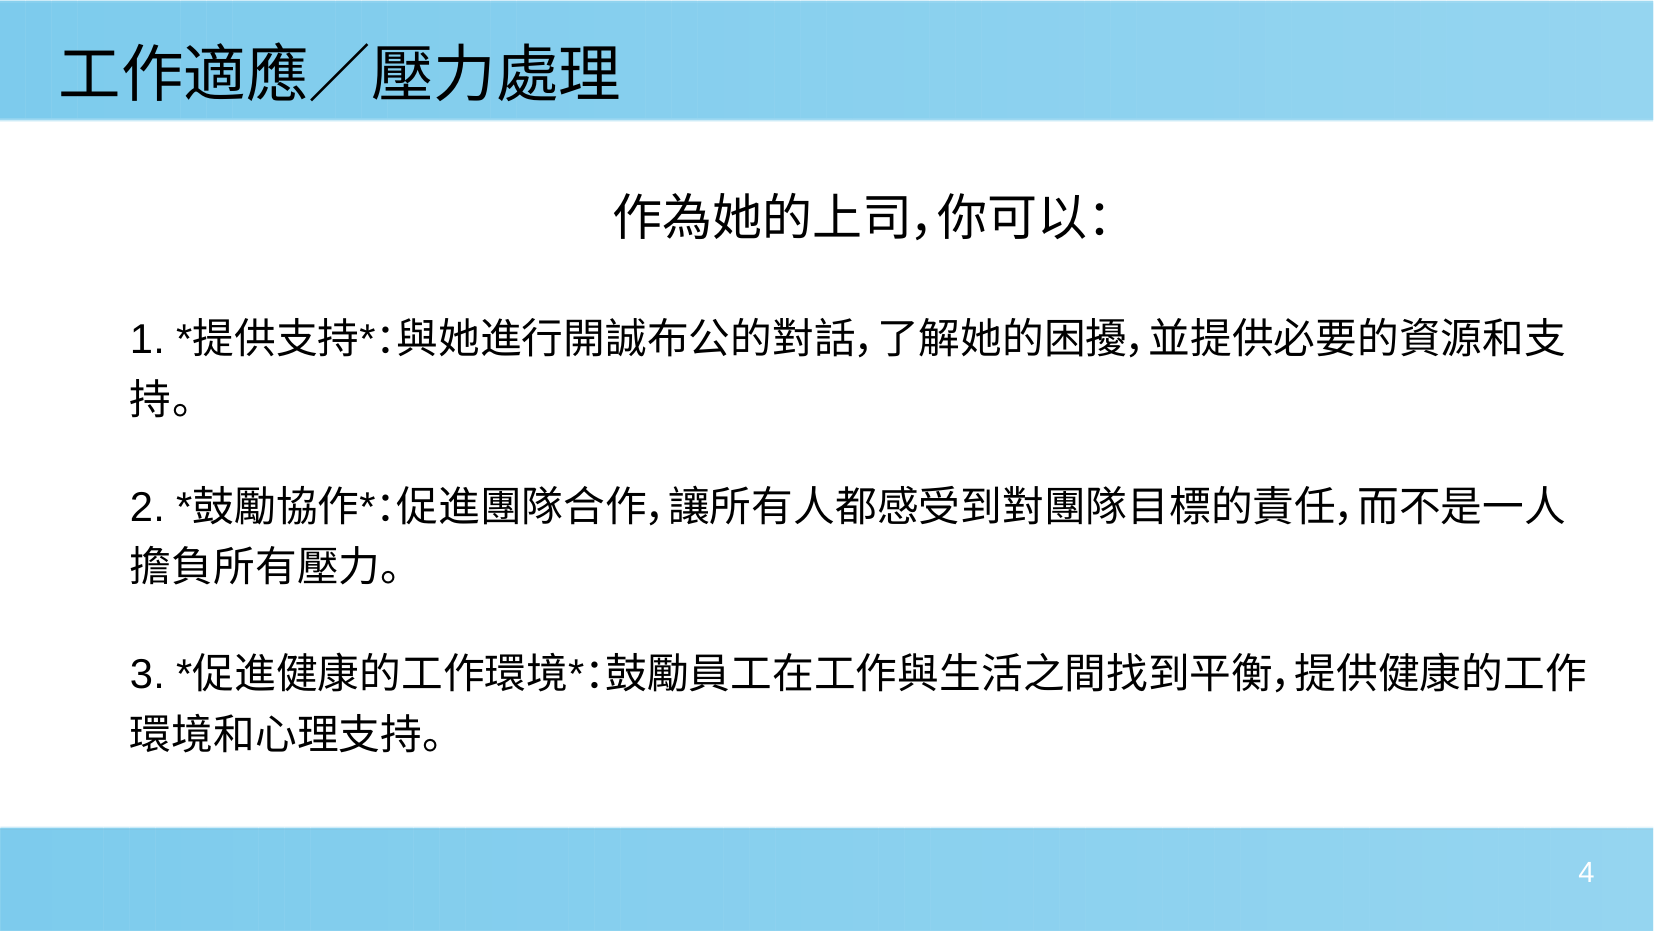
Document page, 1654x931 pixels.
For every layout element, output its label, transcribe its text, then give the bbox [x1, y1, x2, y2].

title 工作適應／壓力處理 [59, 23, 1595, 115]
list 作為她的上司，你可以： 1. *提供支持*：與她進行開誠布公的對話，了解她的困擾，並提供必要的資源和支持。 2. *鼓勵協作*：促進團隊合作，讓所有人都感受到對團隊目標的責任，而不是一人擔負所有壓力。 3. *促進健康的工作環境*：鼓勵員工在工作與生活之間找到平衡，提供健康的工作環境和心理支持。 [59, 177, 1595, 768]
